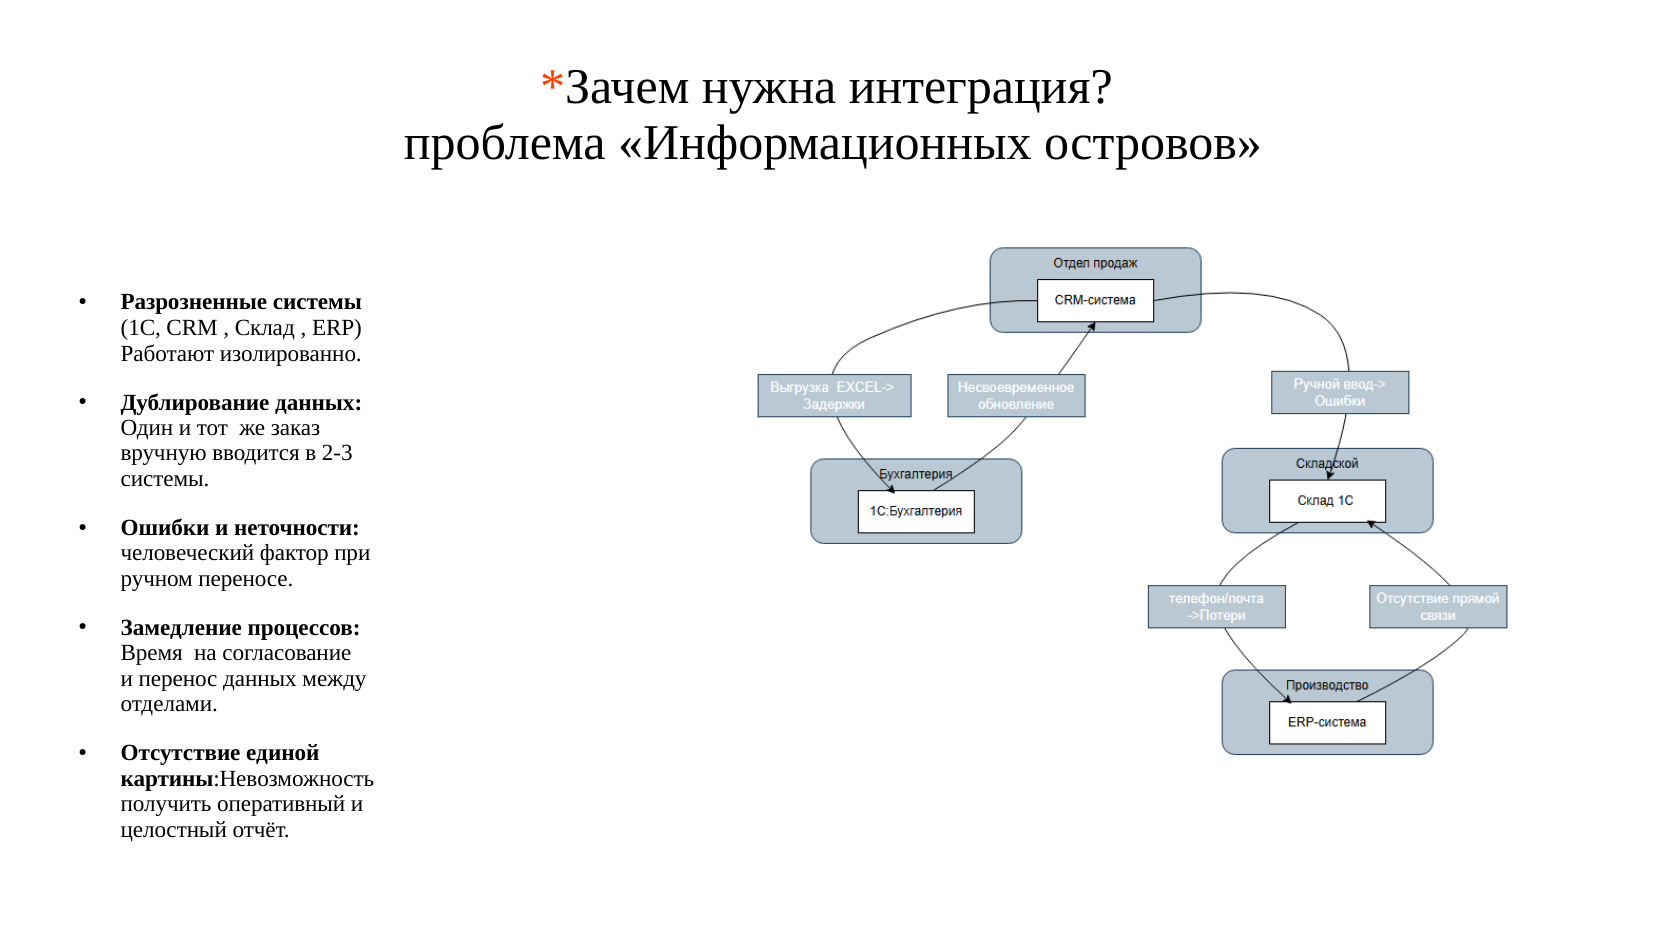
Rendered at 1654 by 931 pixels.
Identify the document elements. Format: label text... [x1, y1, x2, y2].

list Разрозненные системы (1С, CRM , Cклад , ERP) Работают изолированно. Дублирование данных: Один и тот же заказ вручную вводится в 2-3 системы. Ошибки и неточности: человеческий фактор при ручном переносе. Замедление процессов: Время на согласование и перенос данных между отделами. Отсутствие единой картины:Невозможность получить оперативный и целостный отчёт. [64, 289, 456, 871]
picture [726, 221, 1517, 773]
title *Зачем нужна интеграция? проблема «Информационных островов» [82, 37, 1571, 193]
